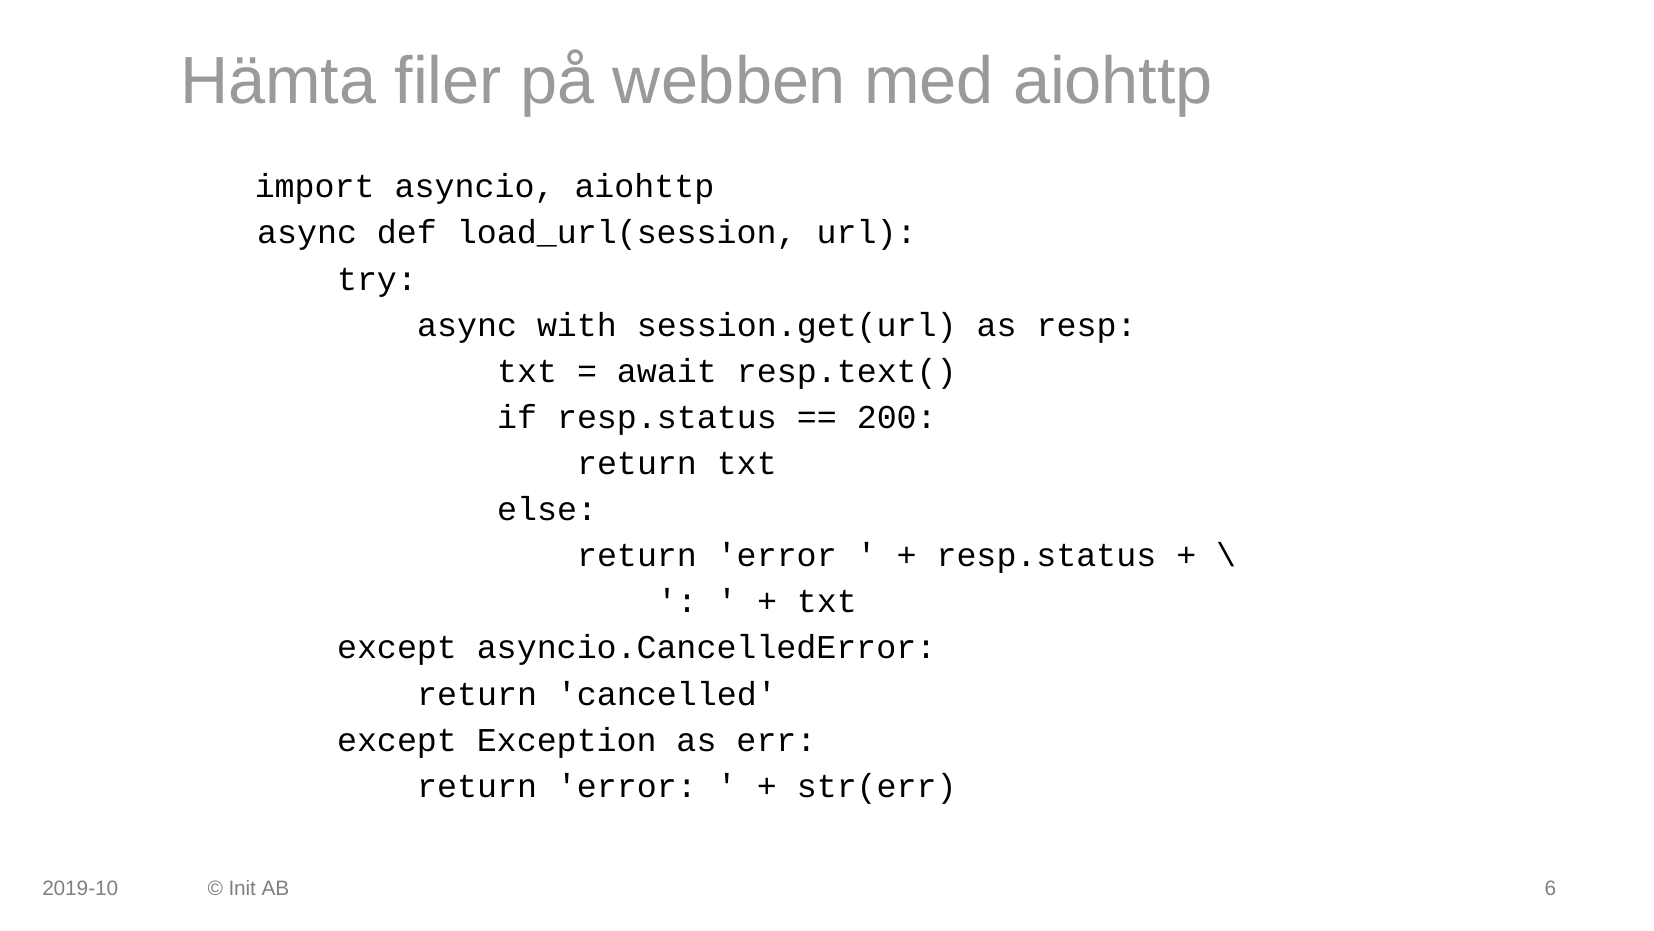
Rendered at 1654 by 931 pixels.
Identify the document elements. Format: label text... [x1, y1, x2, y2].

text_box <nummer> [1488, 857, 1571, 908]
text_box © Init AB [192, 857, 1461, 908]
text_box Hämta filer på webben med aiohttp [165, 0, 1489, 125]
text_box 2019-10 [27, 857, 166, 908]
text_box import asyncio, aiohttp async def load_url(session, url): try: async with session.get(url) as resp: txt = await resp.text() if resp.status == 200: return txt else: return 'error ' + resp.status + \ ': ' + txt except asyncio.CancelledError: return 'cancelled' except Exception as err: return 'error: ' + str(err) [165, 156, 1489, 852]
